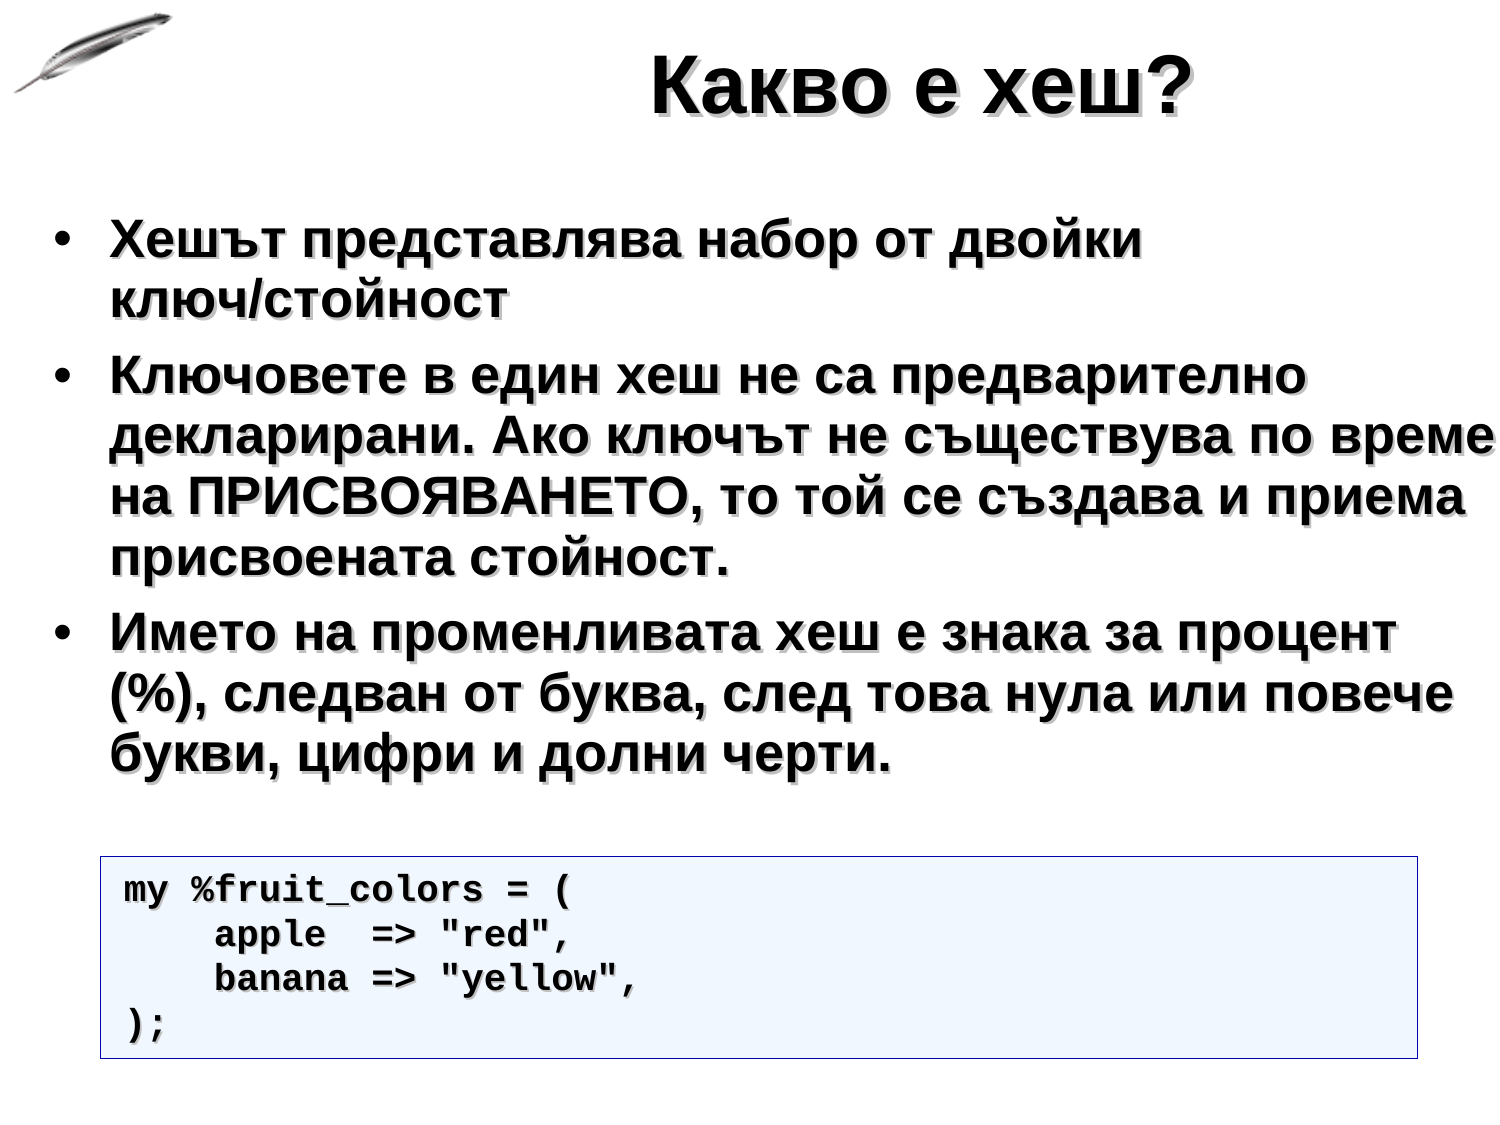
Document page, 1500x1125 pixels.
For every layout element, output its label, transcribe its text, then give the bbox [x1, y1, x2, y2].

list Хешът представлява набор от двойки ключ/стойност Ключовете в един хеш не са предварително декларирани. Ако ключът не съществува по време на ПРИСВОЯВАНЕТО, то той се създава и приема присвоената стойност. Името на променливата хеш е знака за процент (%), следван от буква, след това нула или повече букви, цифри и долни черти. [53, 207, 1500, 1125]
picture [10, 11, 178, 95]
title Какво е хеш? [649, 0, 1459, 179]
text_box my %fruit_colors = ( apple => "red", banana => "yellow", ); [100, 856, 1418, 1059]
